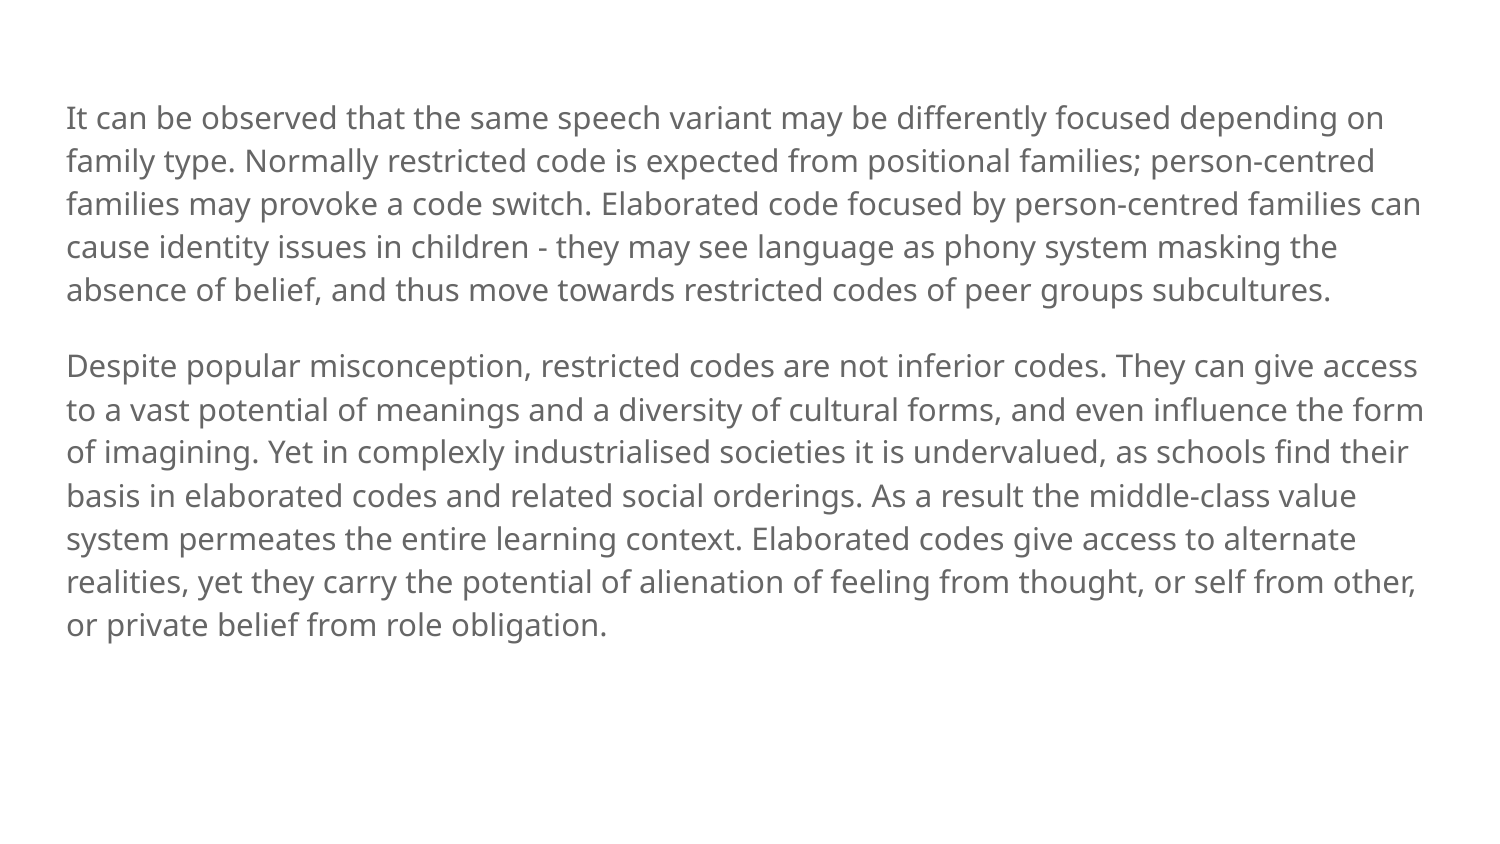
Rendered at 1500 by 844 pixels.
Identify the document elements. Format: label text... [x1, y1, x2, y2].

list It can be observed that the same speech variant may be differently focused depending on family type. Normally restricted code is expected from positional families; person-centred families may provoke a code switch. Elaborated code focused by person-centred families can cause identity issues in children - they may see language as phony system masking the absence of belief, and thus move towards restricted codes of peer groups subcultures. Despite popular misconception, restricted codes are not inferior codes. They can give access to a vast potential of meanings and a diversity of cultural forms, and even influence the form of imagining. Yet in complexly industrialised societies it is undervalued, as schools find their basis in elaborated codes and related social orderings. As a result the middle-class value system permeates the entire learning context. Elaborated codes give access to alternate realities, yet they carry the potential of alienation of feeling from thought, or self from other, or private belief from role obligation. [51, 77, 1449, 761]
